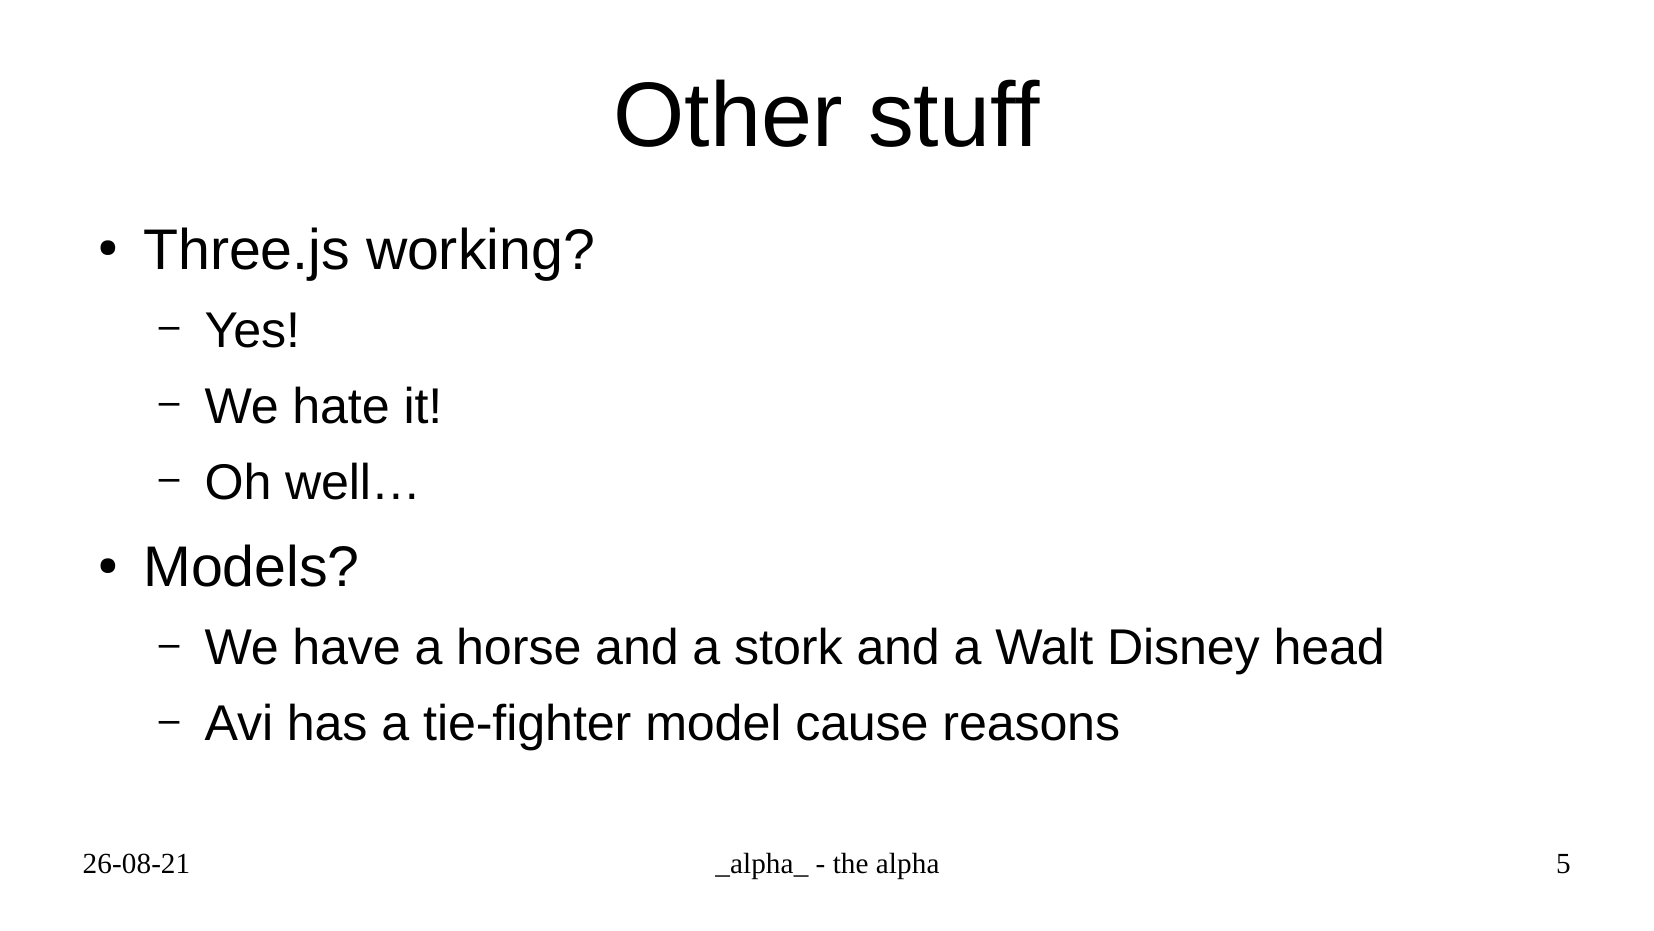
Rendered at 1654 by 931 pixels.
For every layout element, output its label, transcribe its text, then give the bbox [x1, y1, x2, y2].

list Three.js working? Yes! We hate it! Oh well… Models? We have a horse and a stork and a Walt Disney head Avi has a tie-fighter model cause reasons [82, 217, 1571, 758]
title Other stuff [82, 37, 1571, 193]
